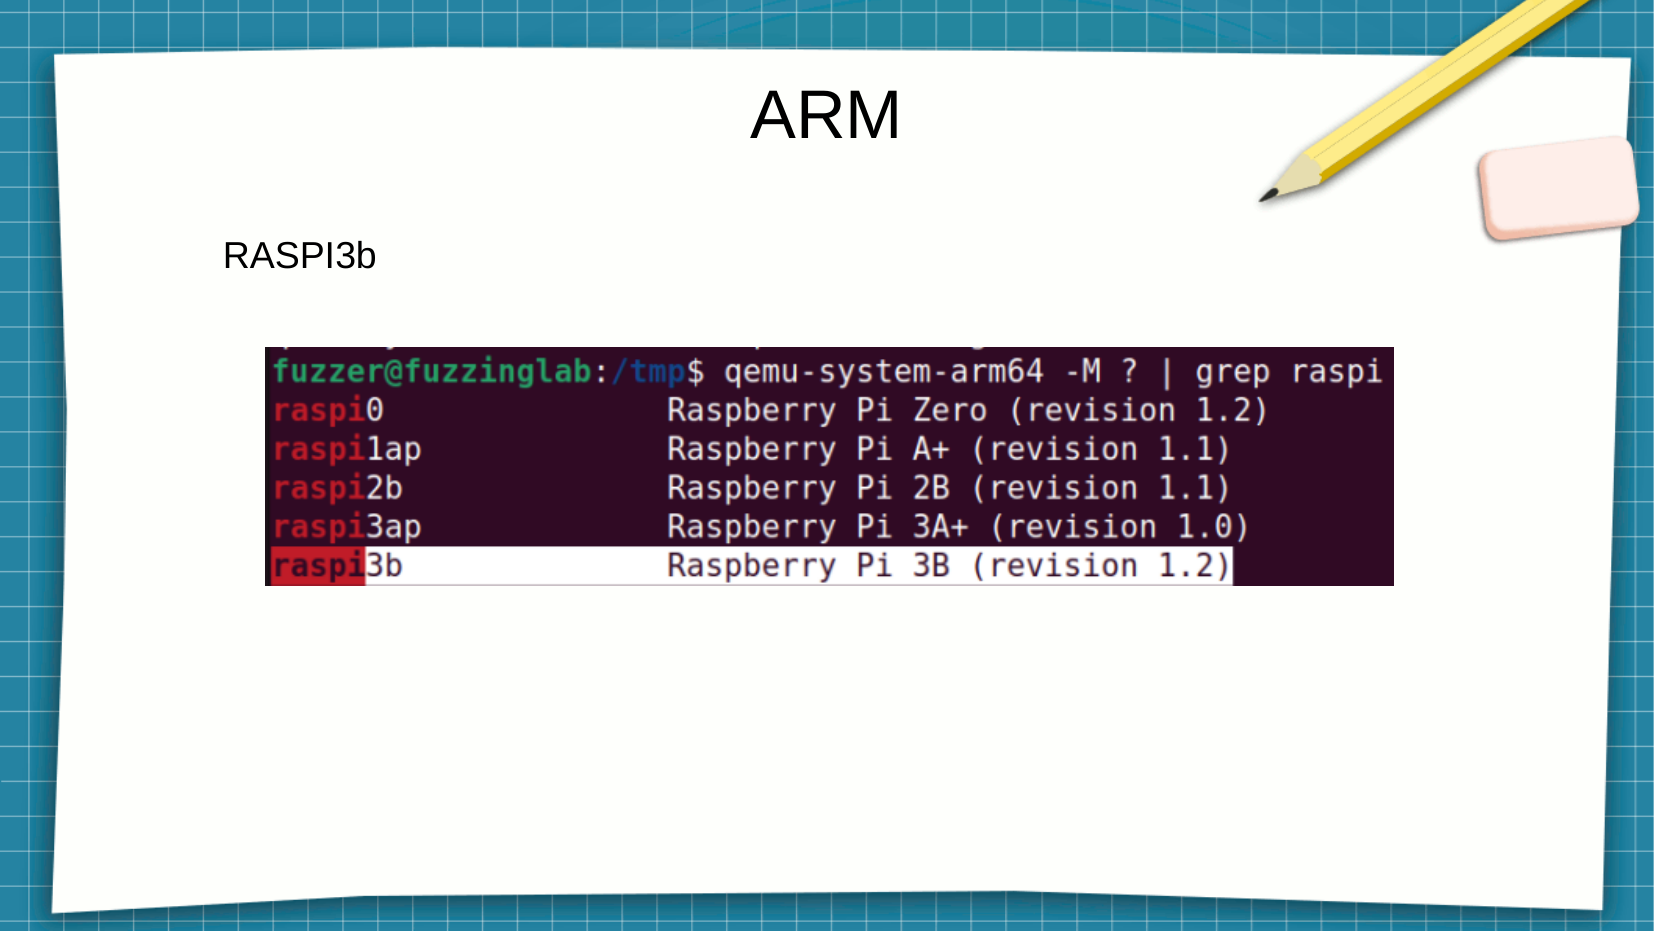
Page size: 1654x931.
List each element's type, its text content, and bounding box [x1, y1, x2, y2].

picture [0, 0, 1654, 931]
text_box RASPI3b [75, 227, 526, 303]
title ARM [82, 37, 1571, 193]
